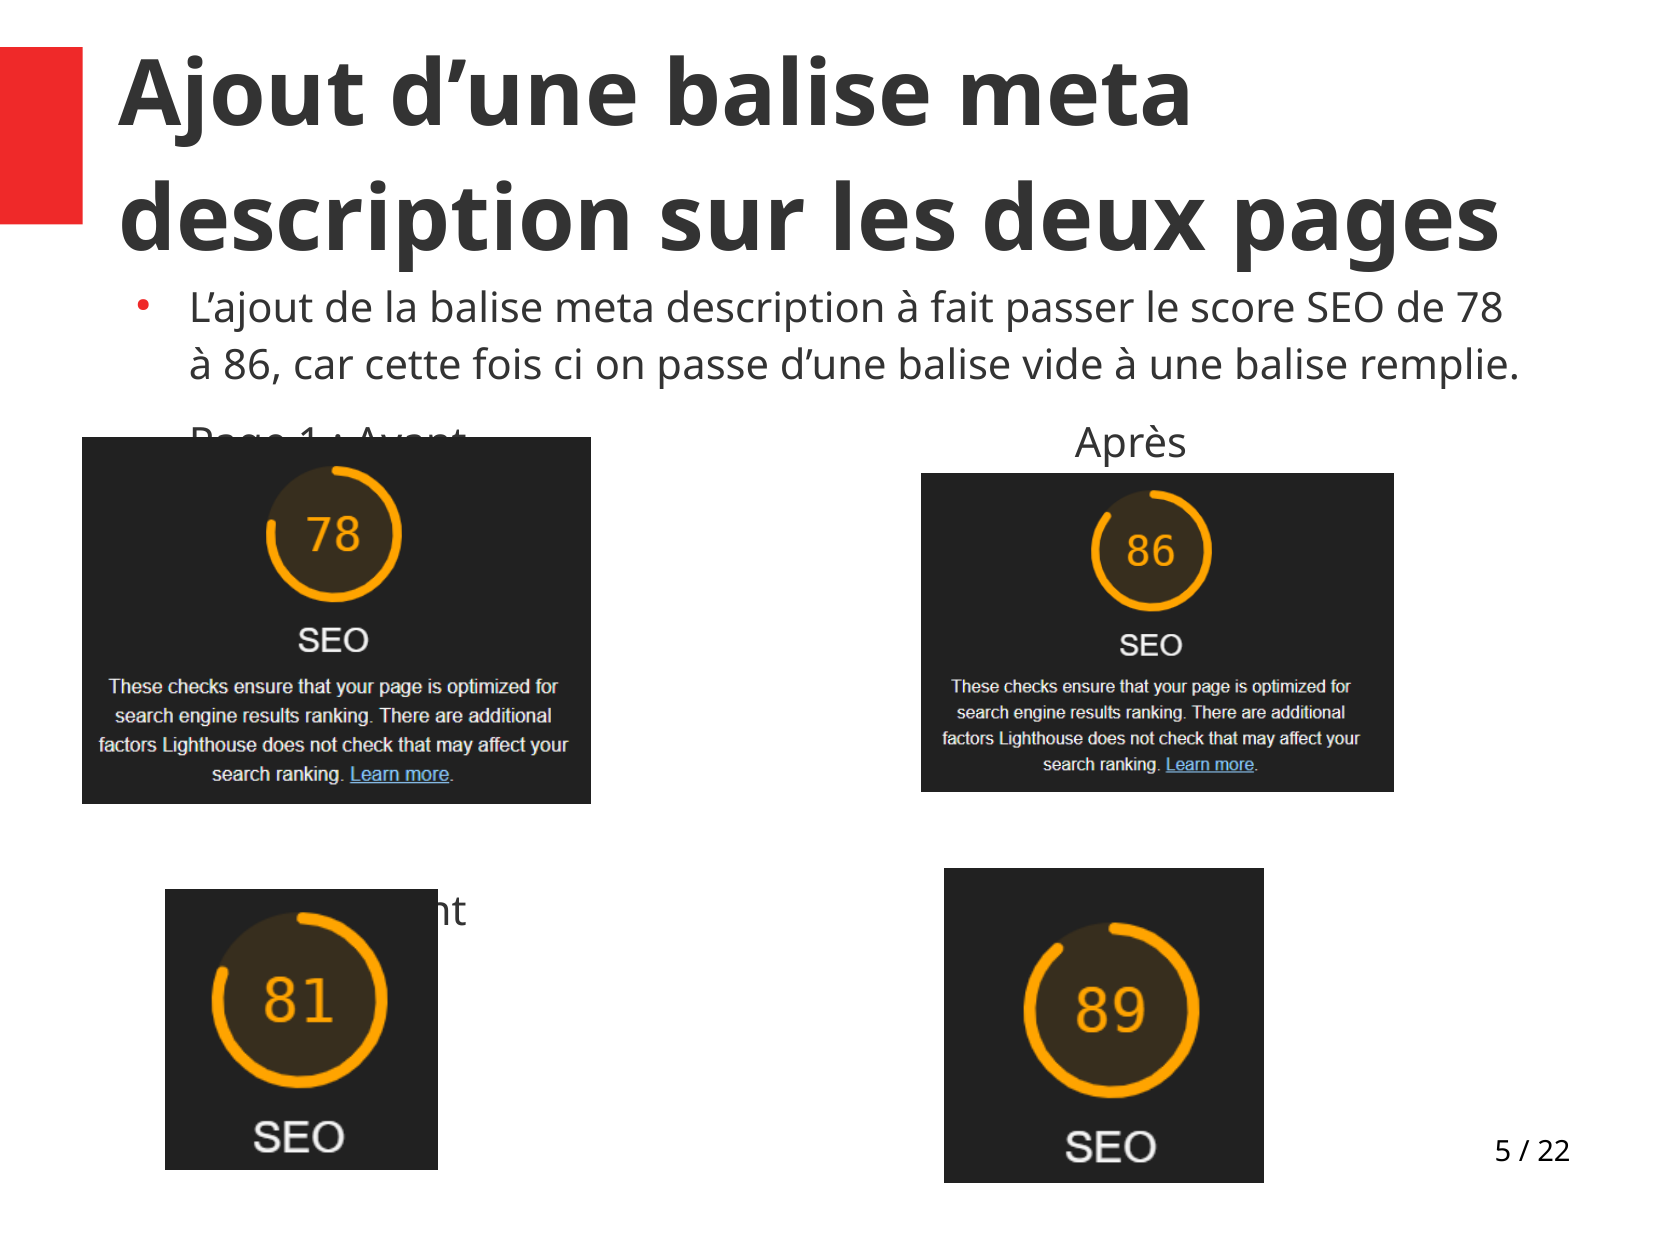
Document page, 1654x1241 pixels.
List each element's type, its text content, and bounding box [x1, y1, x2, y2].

picture [921, 473, 1394, 792]
picture [165, 889, 438, 1170]
title Ajout d’une balise meta description sur les deux pages [118, 27, 1571, 278]
picture [82, 437, 591, 804]
list L’ajout de la balise meta description à fait passer le score SEO de 78 à 86, car cette fois ci on passe d’une balise vide à une balise remplie. Page 1 : Avant Après Page 2 : Avant Après [118, 277, 1536, 998]
picture [944, 868, 1264, 1183]
